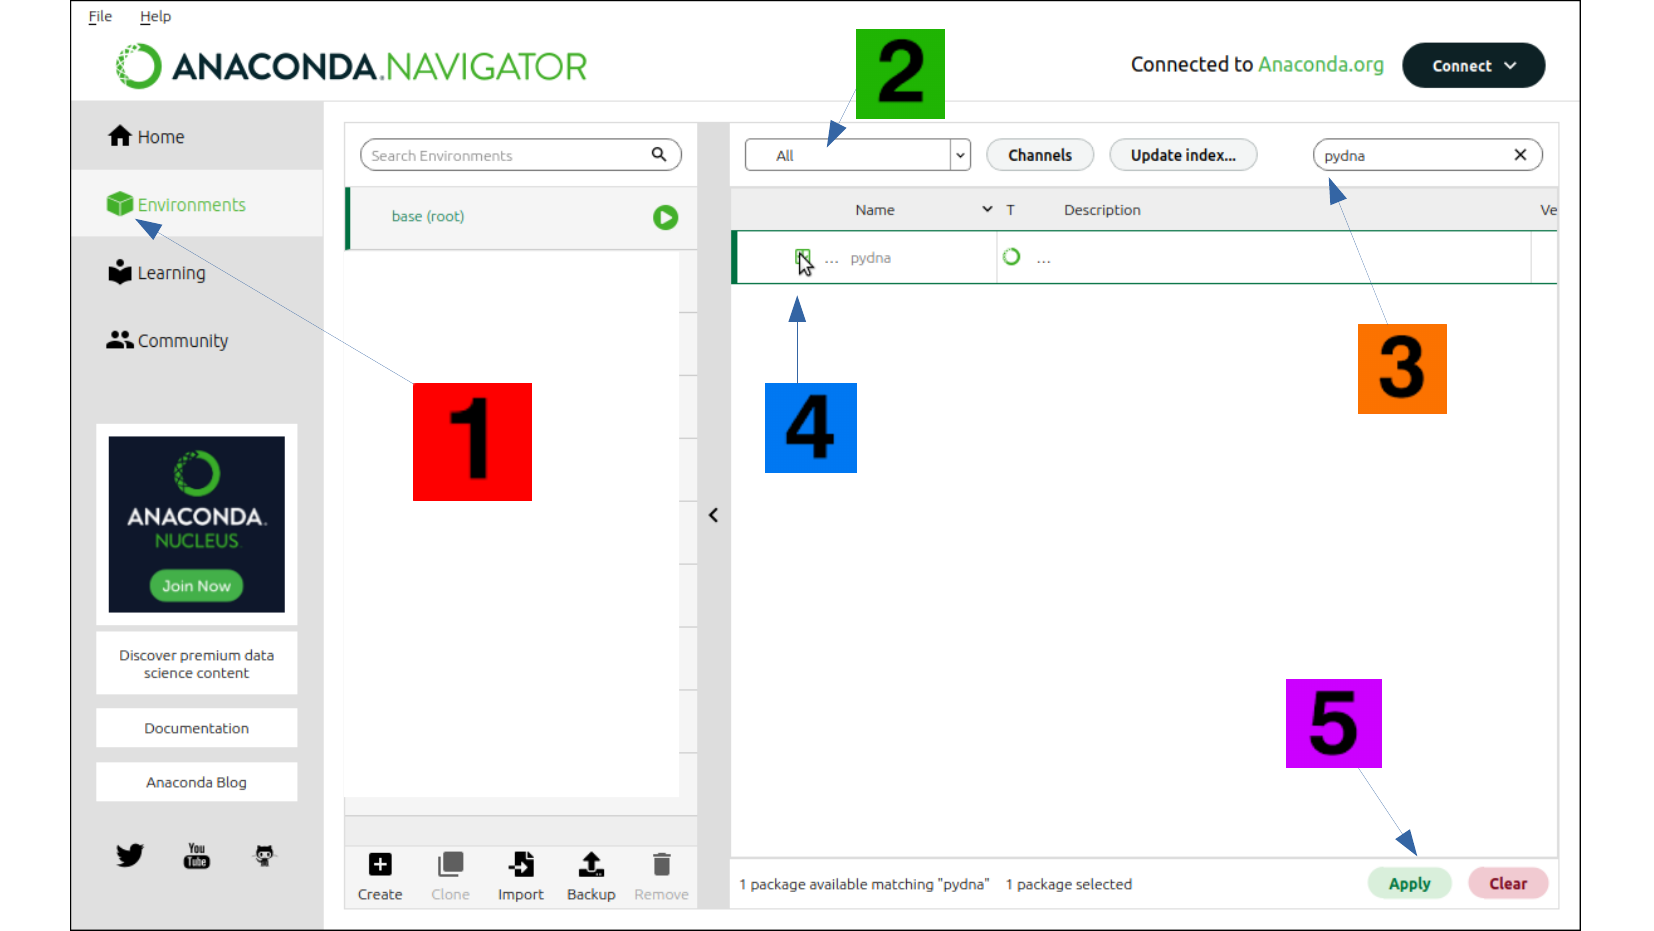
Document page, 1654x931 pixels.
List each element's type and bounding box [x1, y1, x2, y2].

text_box [343, 251, 680, 798]
picture [70, 0, 1581, 931]
